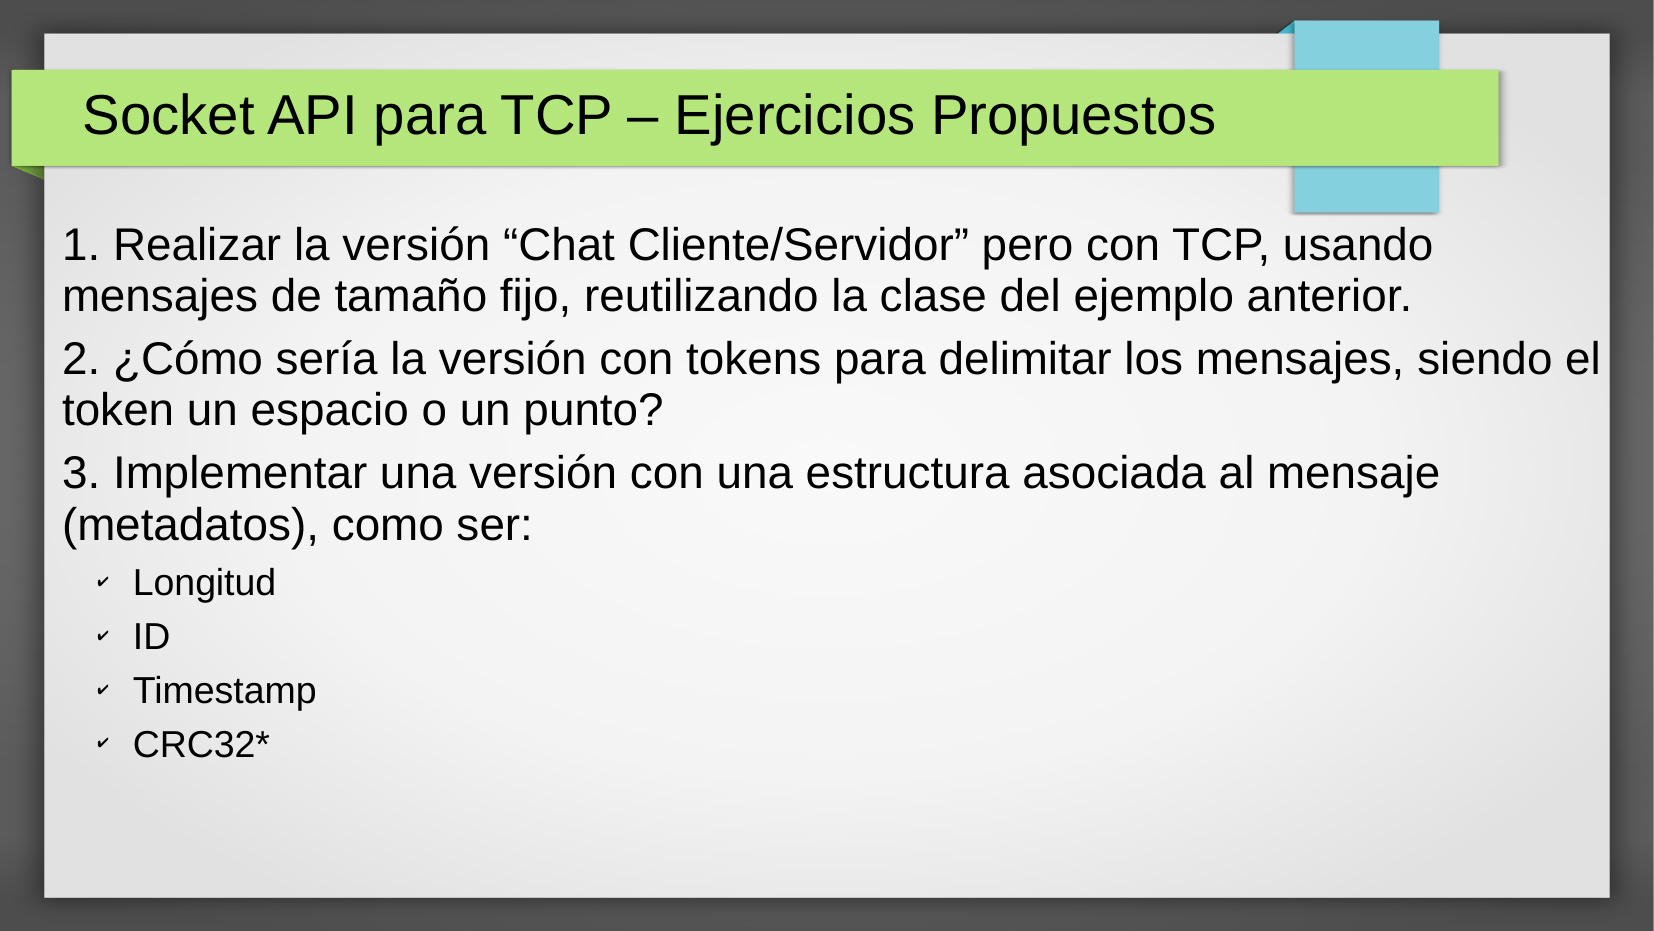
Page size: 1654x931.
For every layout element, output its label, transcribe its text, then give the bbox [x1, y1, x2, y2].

title Socket API para TCP – Ejercicios Propuestos [82, 70, 1264, 160]
picture [0, 0, 1654, 931]
subtitle Realizar la versión “Chat Cliente/Servidor” pero con TCP, usando mensajes de tamaño fijo, reutilizando la clase del ejemplo anterior. ¿Cómo sería la versión con tokens para delimitar los mensajes, siendo el token un espacio o un punto? Implementar una versión con una estructura asociada al mensaje (metadatos), como ser: Longitud ID Timestamp CRC32* [62, 218, 1607, 875]
